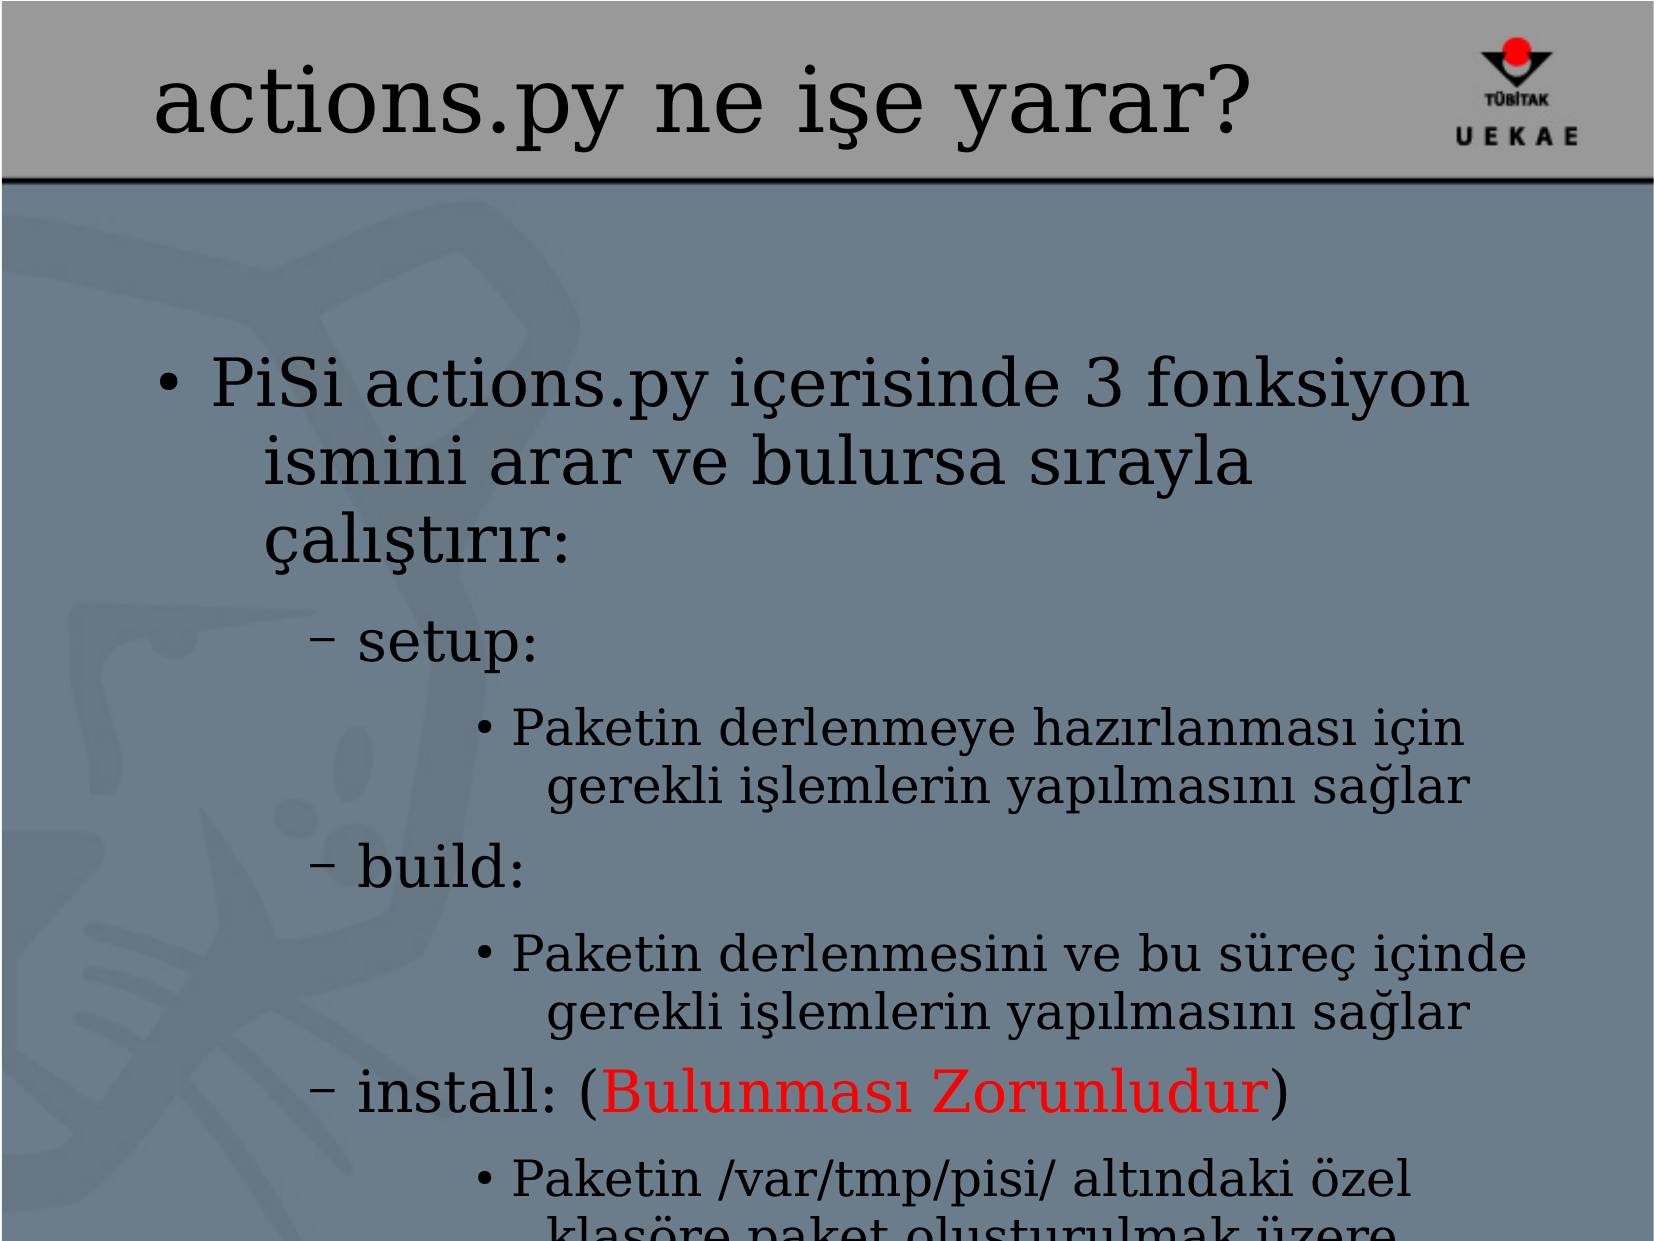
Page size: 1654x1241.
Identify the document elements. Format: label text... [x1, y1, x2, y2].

picture [757, 1230, 771, 1241]
picture [1144, 1231, 1155, 1241]
title actions.py ne işe yarar? [0, 0, 1410, 204]
picture [1159, 1231, 1171, 1241]
picture [710, 1230, 724, 1239]
list PiSi actions.py içerisinde 3 fonksiyon ismini arar ve bulursa sırayla çalıştırır: setup: Paketin derlenmeye hazırlanması için gerekli işlemlerin yapılmasını sağlar build: Paketin derlenmesini ve bu süreç içinde gerekli işlemlerin yapılmasını sağlar install: (Bulunması Zorunludur) Paketin /var/tmp/pisi/ altındaki özel klasöre paket oluşturulmak üzere kurulmasını sağlar. [121, 344, 1534, 1189]
picture [1, 1, 1654, 1241]
picture [1376, 1230, 1390, 1239]
picture [913, 1230, 927, 1241]
picture [1323, 1230, 1337, 1239]
picture [656, 1230, 670, 1241]
picture [847, 1230, 861, 1239]
